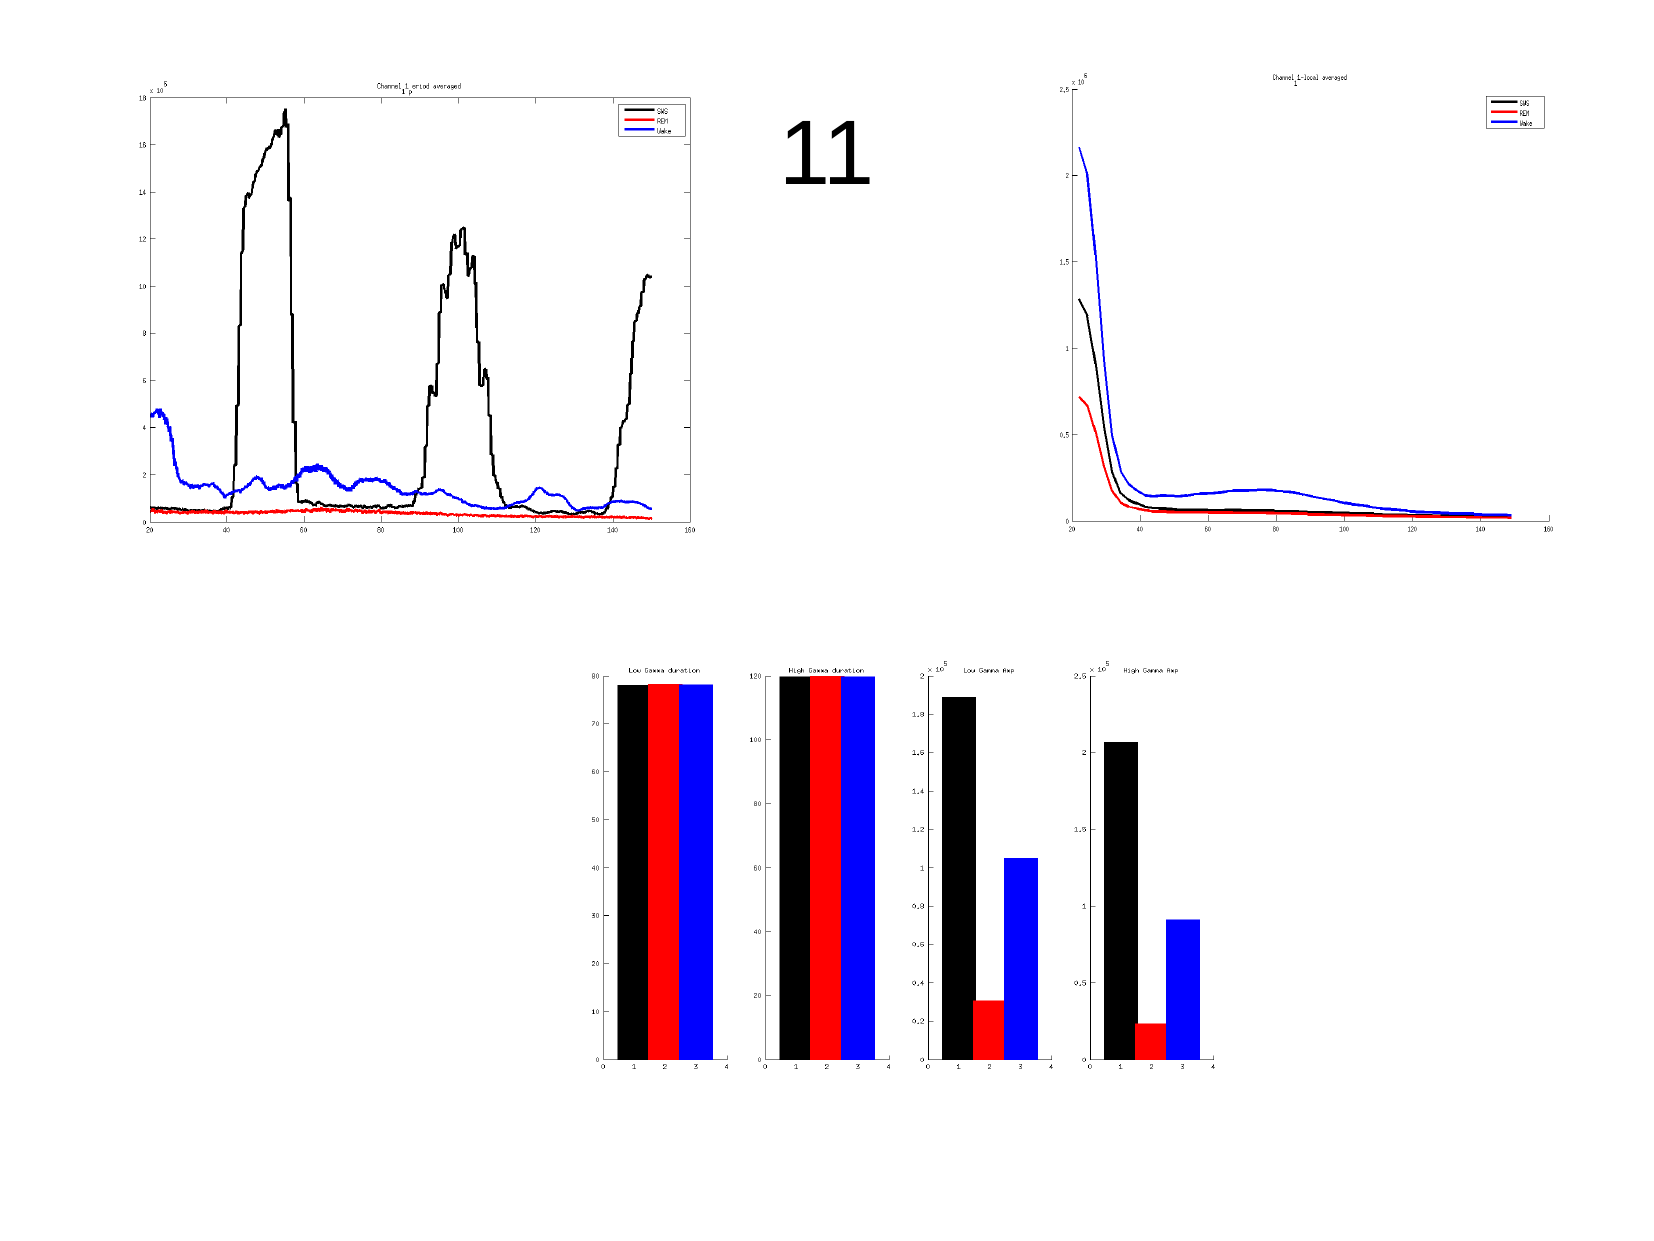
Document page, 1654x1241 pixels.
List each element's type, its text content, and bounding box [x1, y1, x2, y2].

picture [992, 49, 1607, 579]
picture [501, 640, 1288, 1111]
title 11 [82, 49, 1571, 257]
picture [59, 58, 756, 579]
